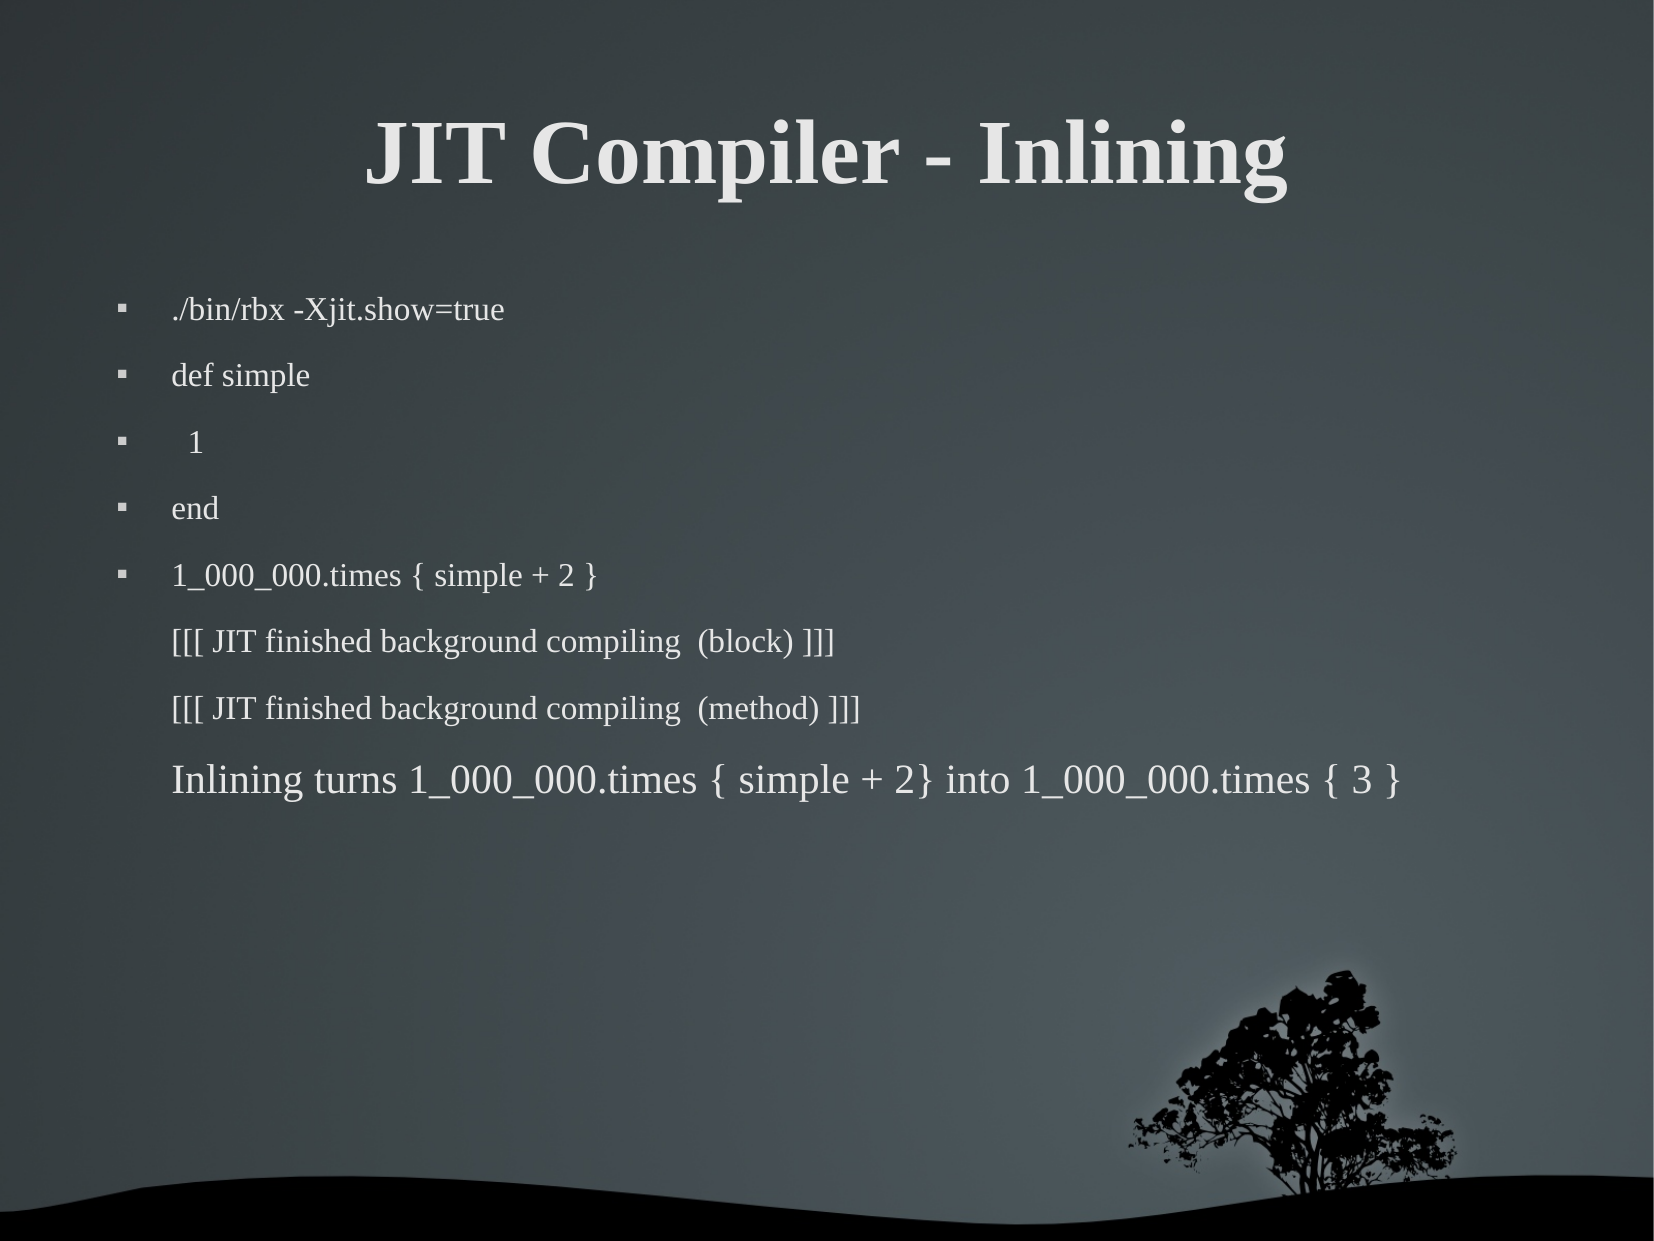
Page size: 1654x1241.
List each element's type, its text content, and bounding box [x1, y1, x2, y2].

title JIT Compiler - Inlining [82, 56, 1571, 250]
list ./bin/rbx -Xjit.show=true def simple 1 end 1_000_000.times { simple + 2 } [[[ JIT finished background compiling (block) ]]] [[[ JIT finished background compiling (method) ]]] Inlining turns 1_000_000.times { simple + 2} into 1_000_000.times { 3 } [82, 290, 1571, 1094]
picture [0, 0, 1654, 1241]
